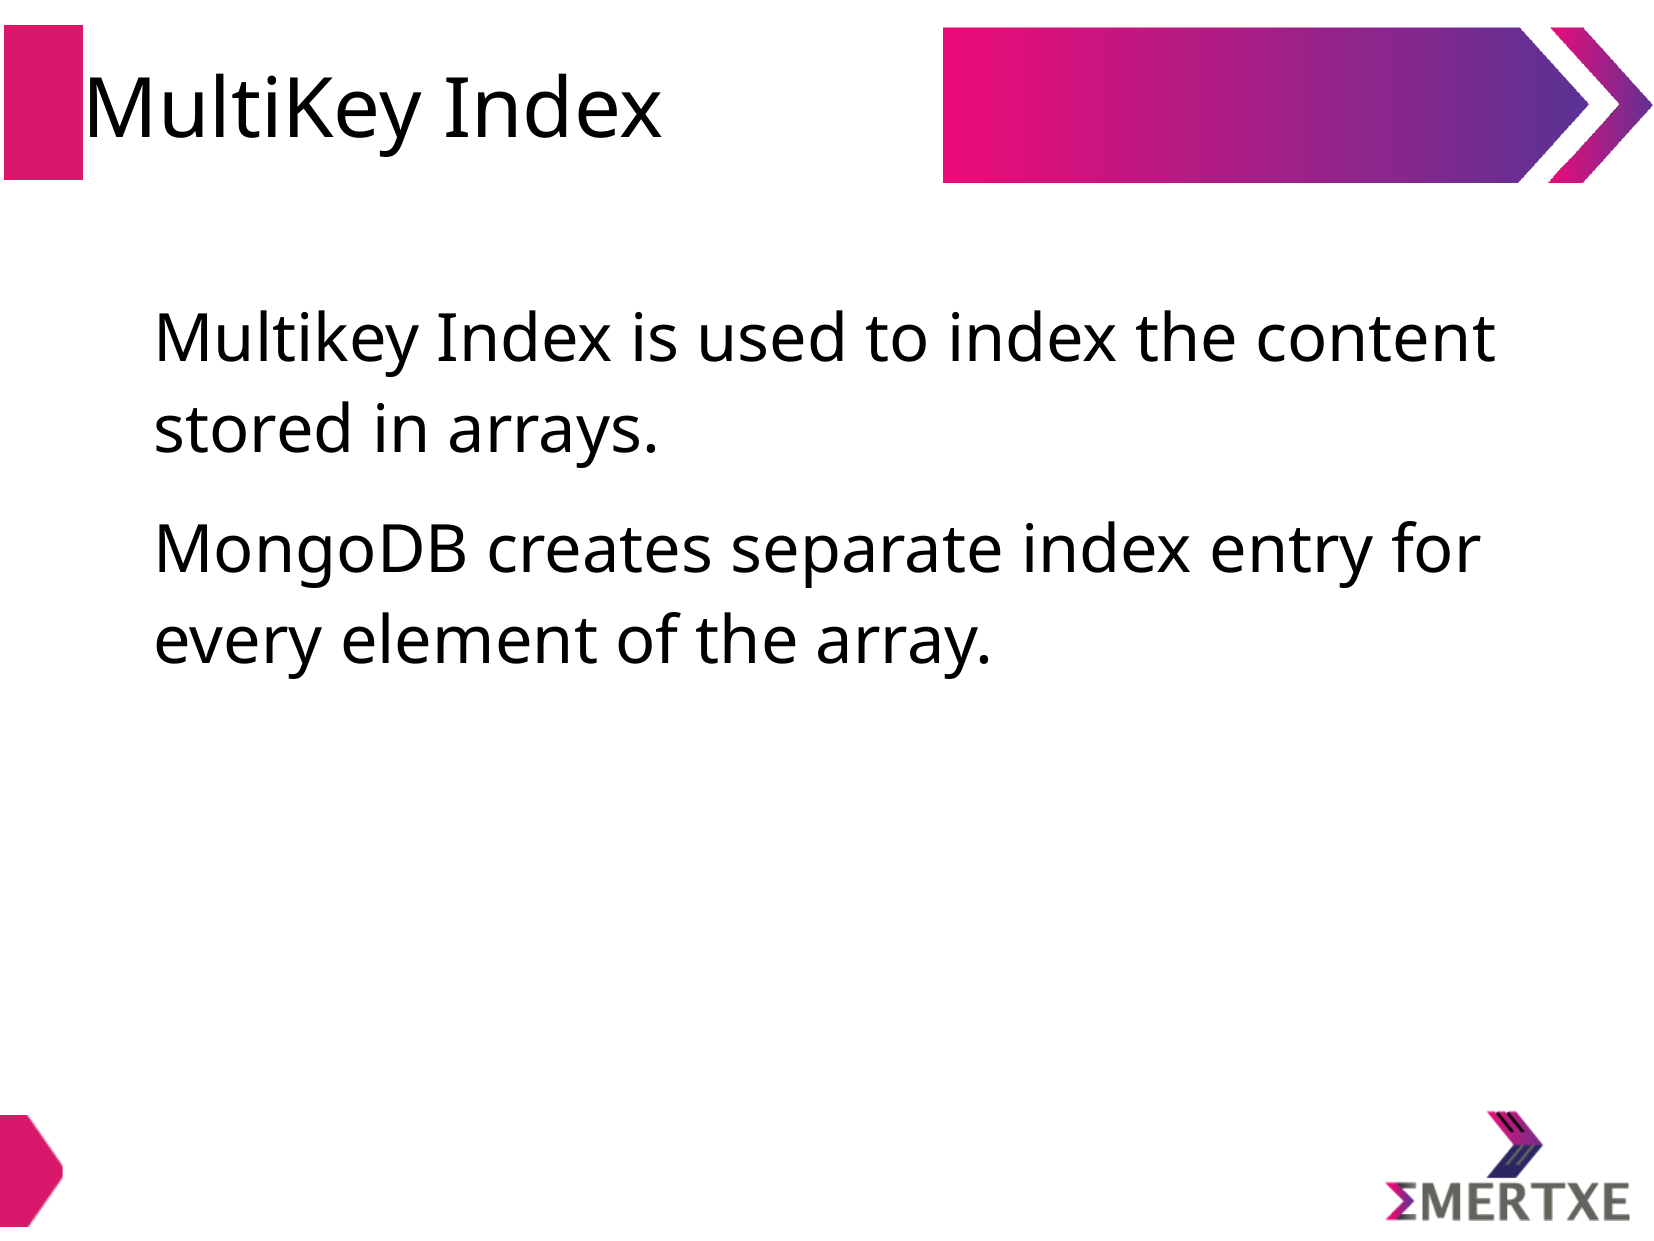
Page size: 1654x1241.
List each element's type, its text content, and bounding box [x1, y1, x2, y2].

title MultiKey Index [82, 2, 1571, 210]
list Multikey Index is used to index the content stored in arrays. MongoDB creates separate index entry for every element of the array. [82, 290, 1571, 1010]
picture [1385, 1107, 1631, 1221]
picture [1571, 27, 1653, 183]
